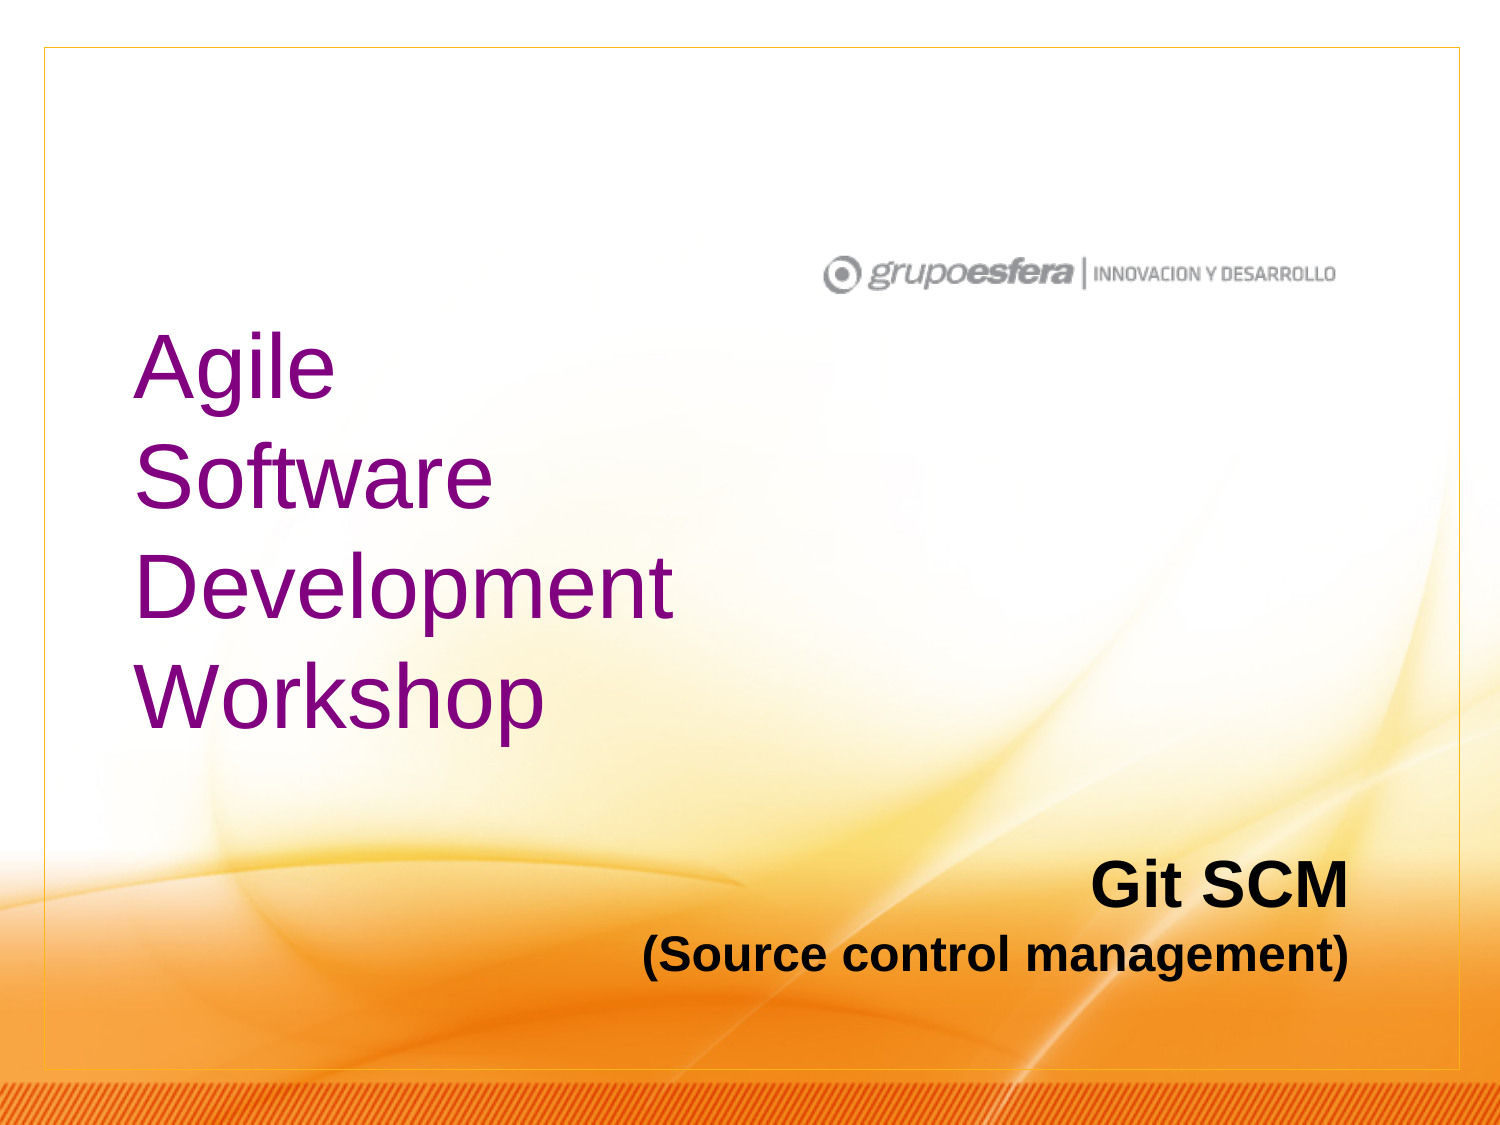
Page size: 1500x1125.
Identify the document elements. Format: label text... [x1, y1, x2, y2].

picture [45, 48, 1459, 1069]
picture [0, 0, 1500, 1125]
text_box Git SCM (Source control management) [0, 269, 1351, 998]
